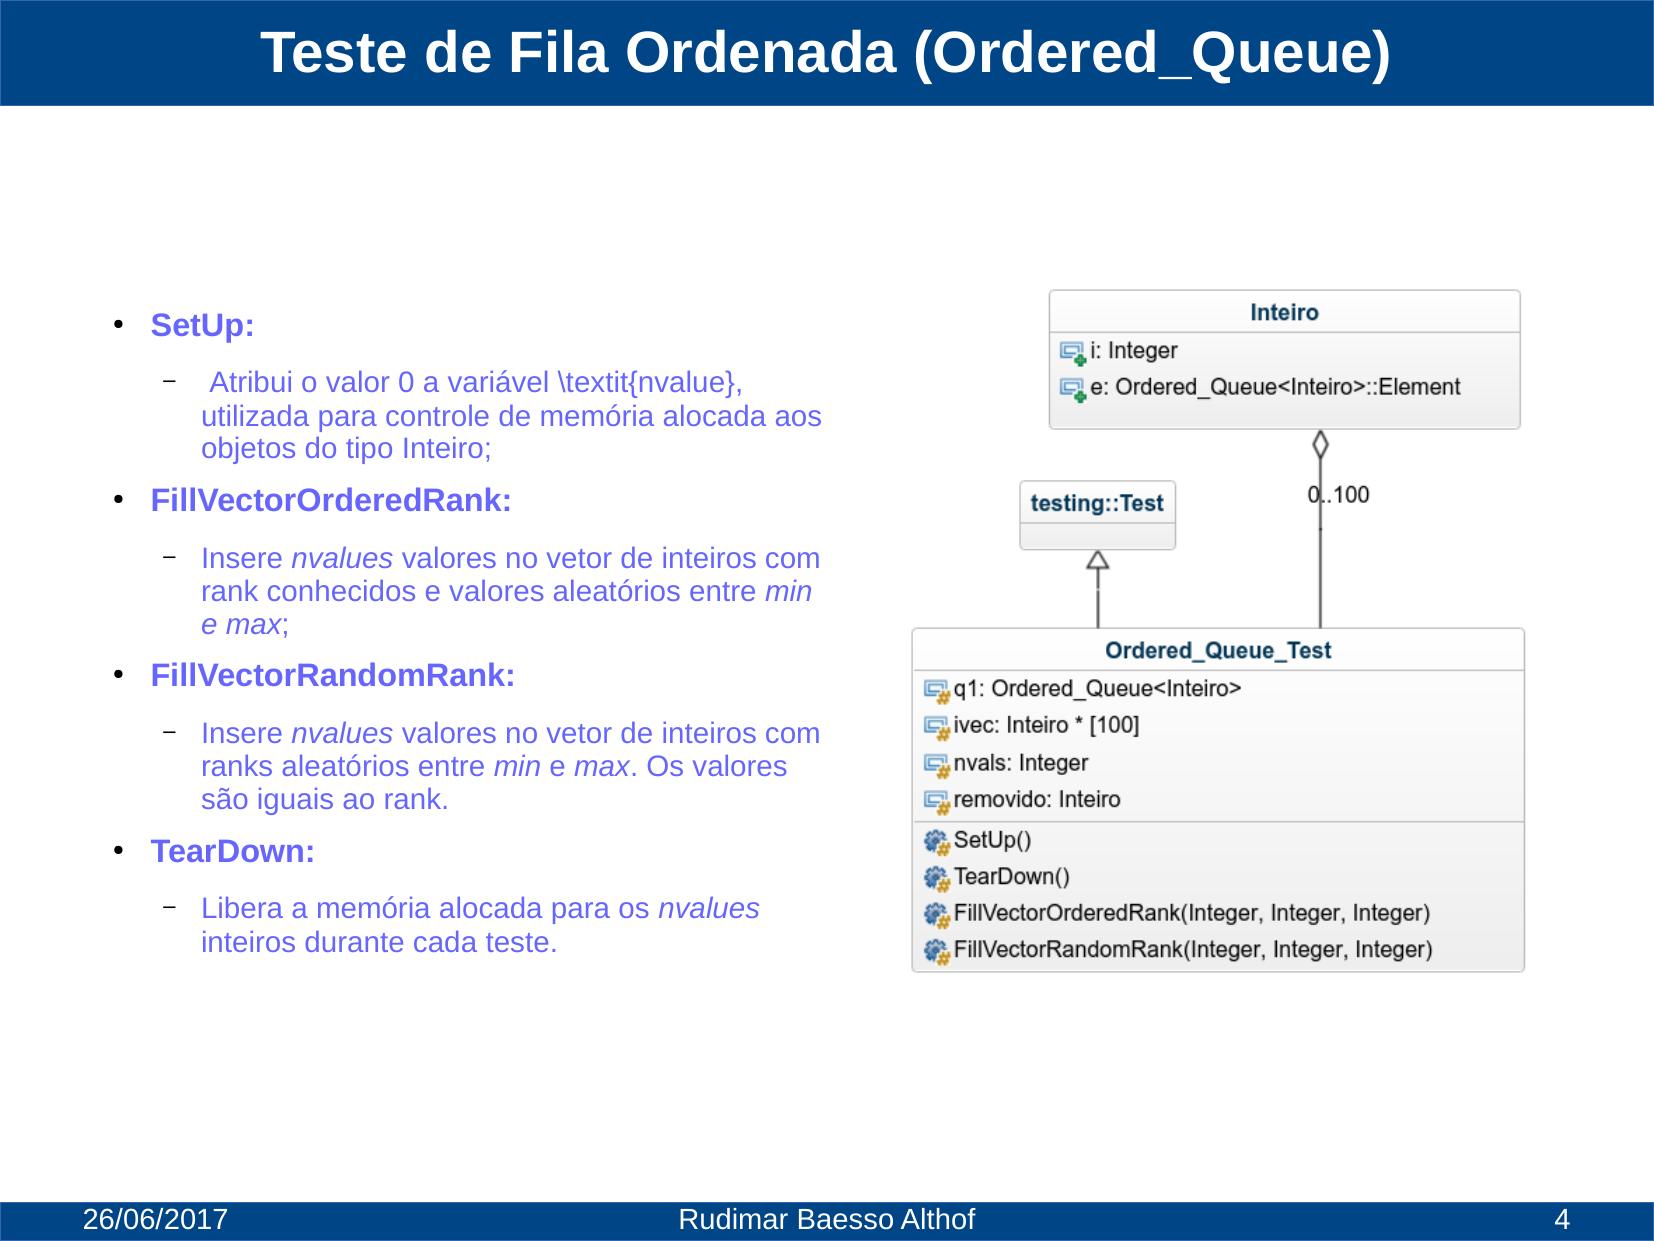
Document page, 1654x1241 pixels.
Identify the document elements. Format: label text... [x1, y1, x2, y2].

title Teste de Fila Ordenada (Ordered_Queue) [0, 0, 1654, 106]
picture [871, 270, 1545, 991]
list SetUp: Atribui o valor 0 a variável \textit{nvalue}, utilizada para controle de memória alocada aos objetos do tipo Inteiro; FillVectorOrderedRank: Insere nvalues valores no vetor de inteiros com rank conhecidos e valores aleatórios entre min e max; FillVectorRandomRank: Insere nvalues valores no vetor de inteiros com ranks aleatórios entre min e max. Os valores são iguais ao rank. TearDown: Libera a memória alocada para os nvalues inteiros durante cada teste. [100, 247, 827, 967]
